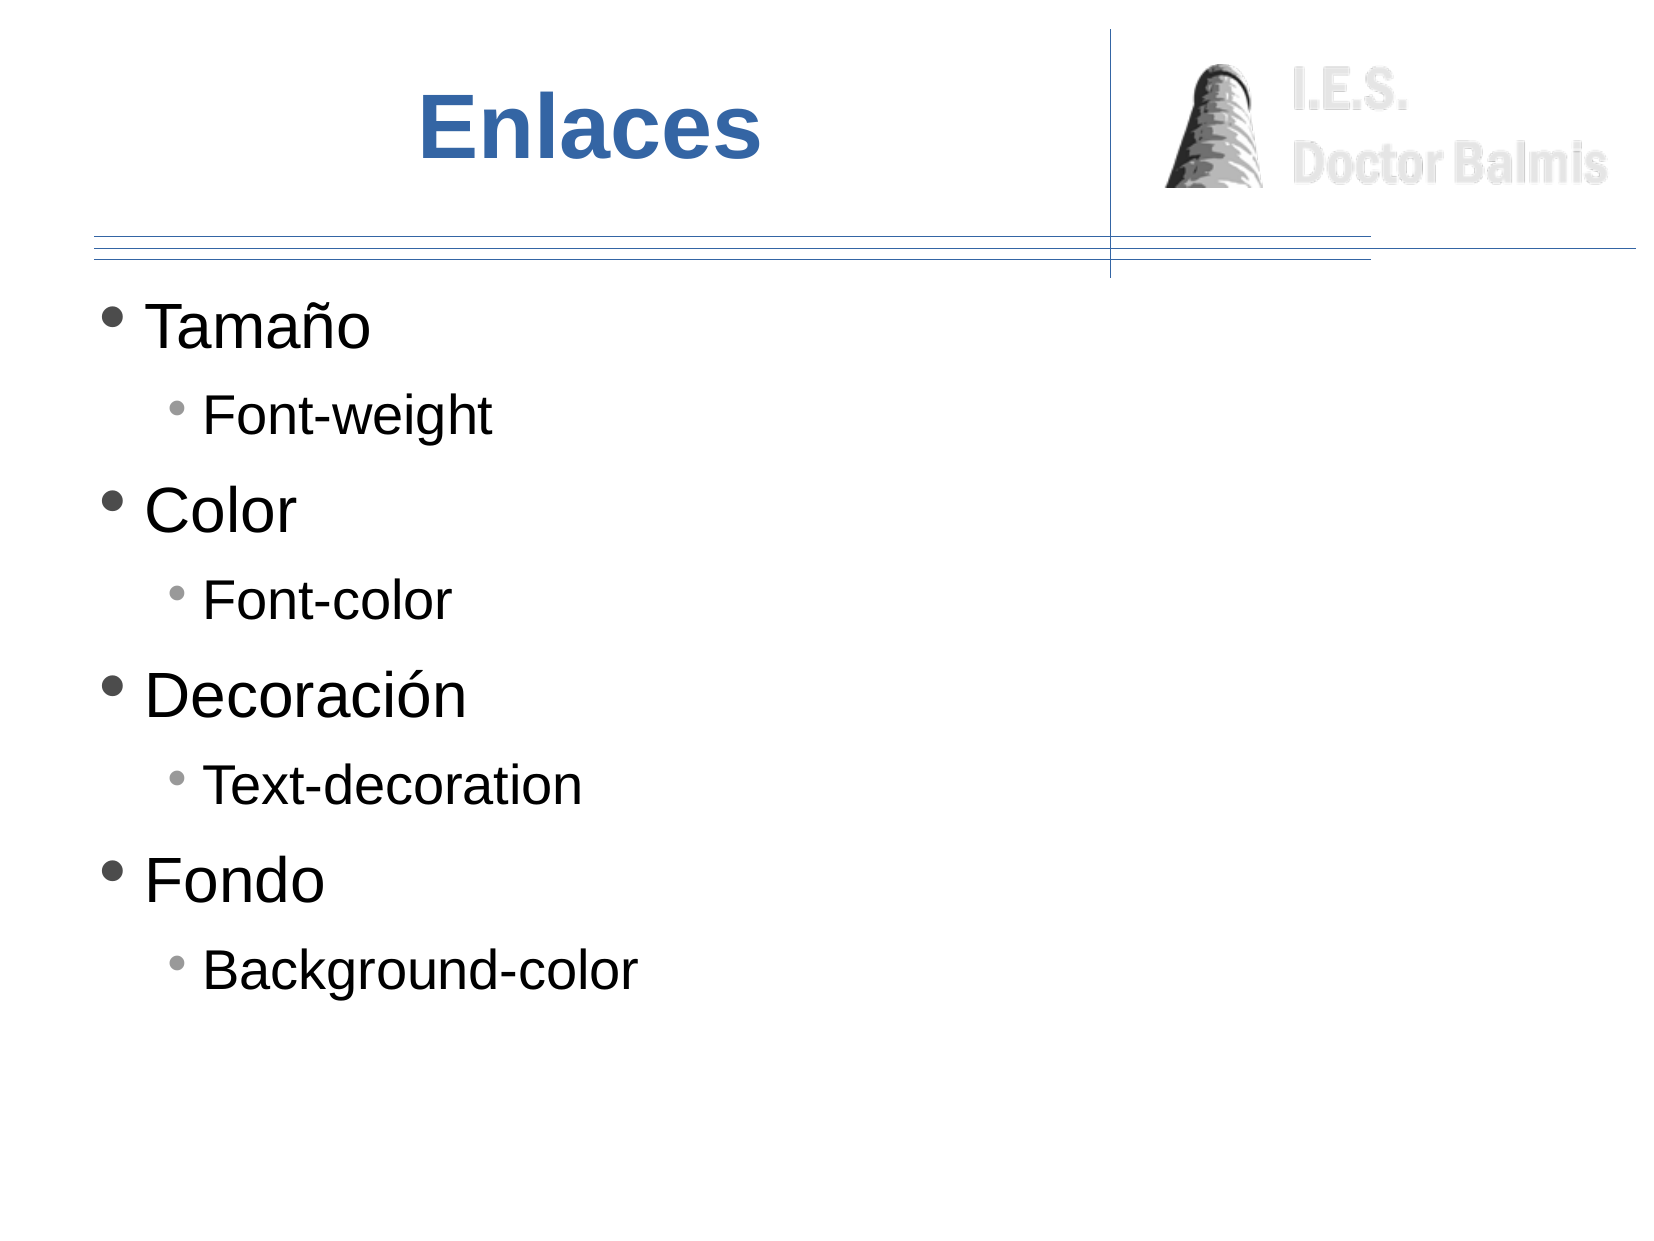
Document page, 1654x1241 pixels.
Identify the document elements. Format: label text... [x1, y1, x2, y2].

list Tamaño Font-weight Color Font-color Decoración Text-decoration Fondo Background-color [82, 290, 1571, 1010]
title Enlaces [118, 23, 1063, 231]
picture [1133, 64, 1619, 188]
